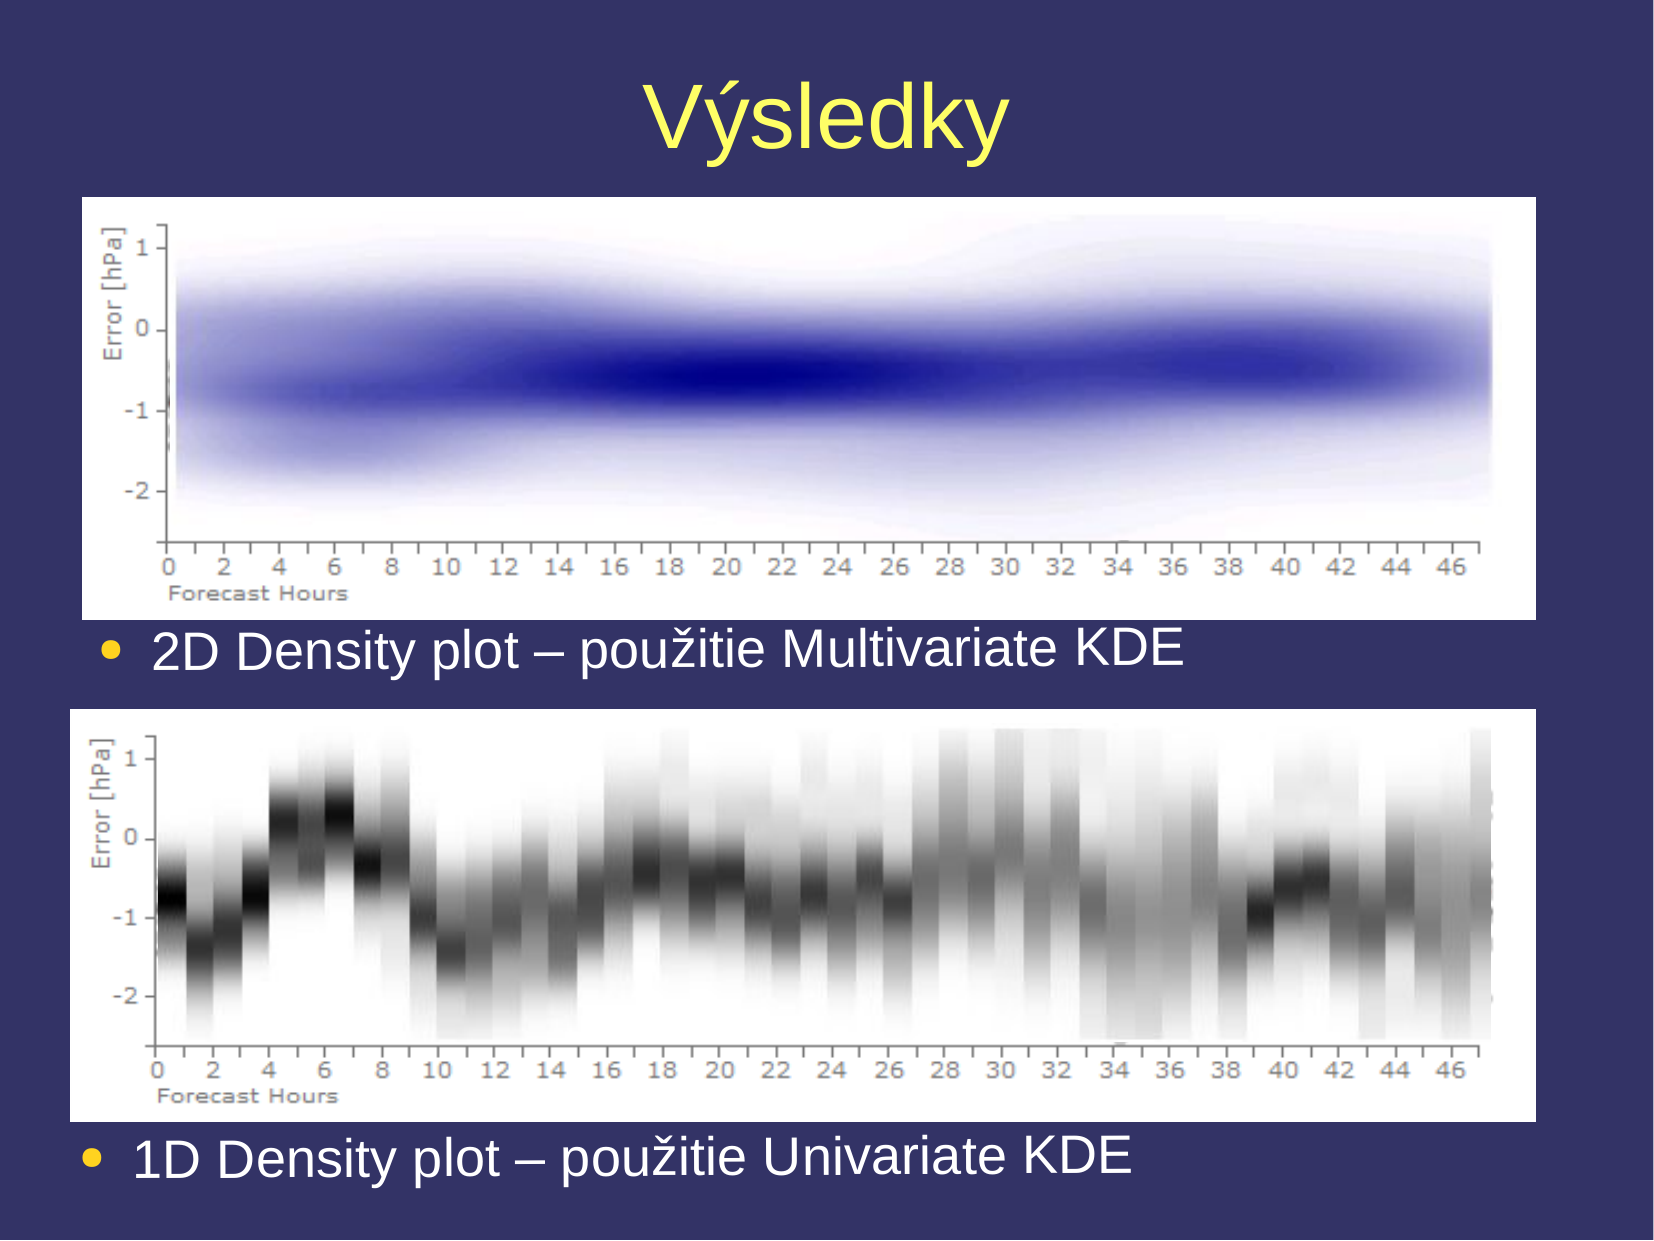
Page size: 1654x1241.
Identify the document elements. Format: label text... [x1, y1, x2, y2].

list 1D Density plot – použitie Univariate KDE [61, 1123, 1182, 1217]
list 2D Density plot – použitie Multivariate KDE [80, 615, 1217, 745]
picture [82, 198, 1536, 620]
picture [70, 709, 1536, 1123]
title Výsledky [82, 35, 1571, 198]
